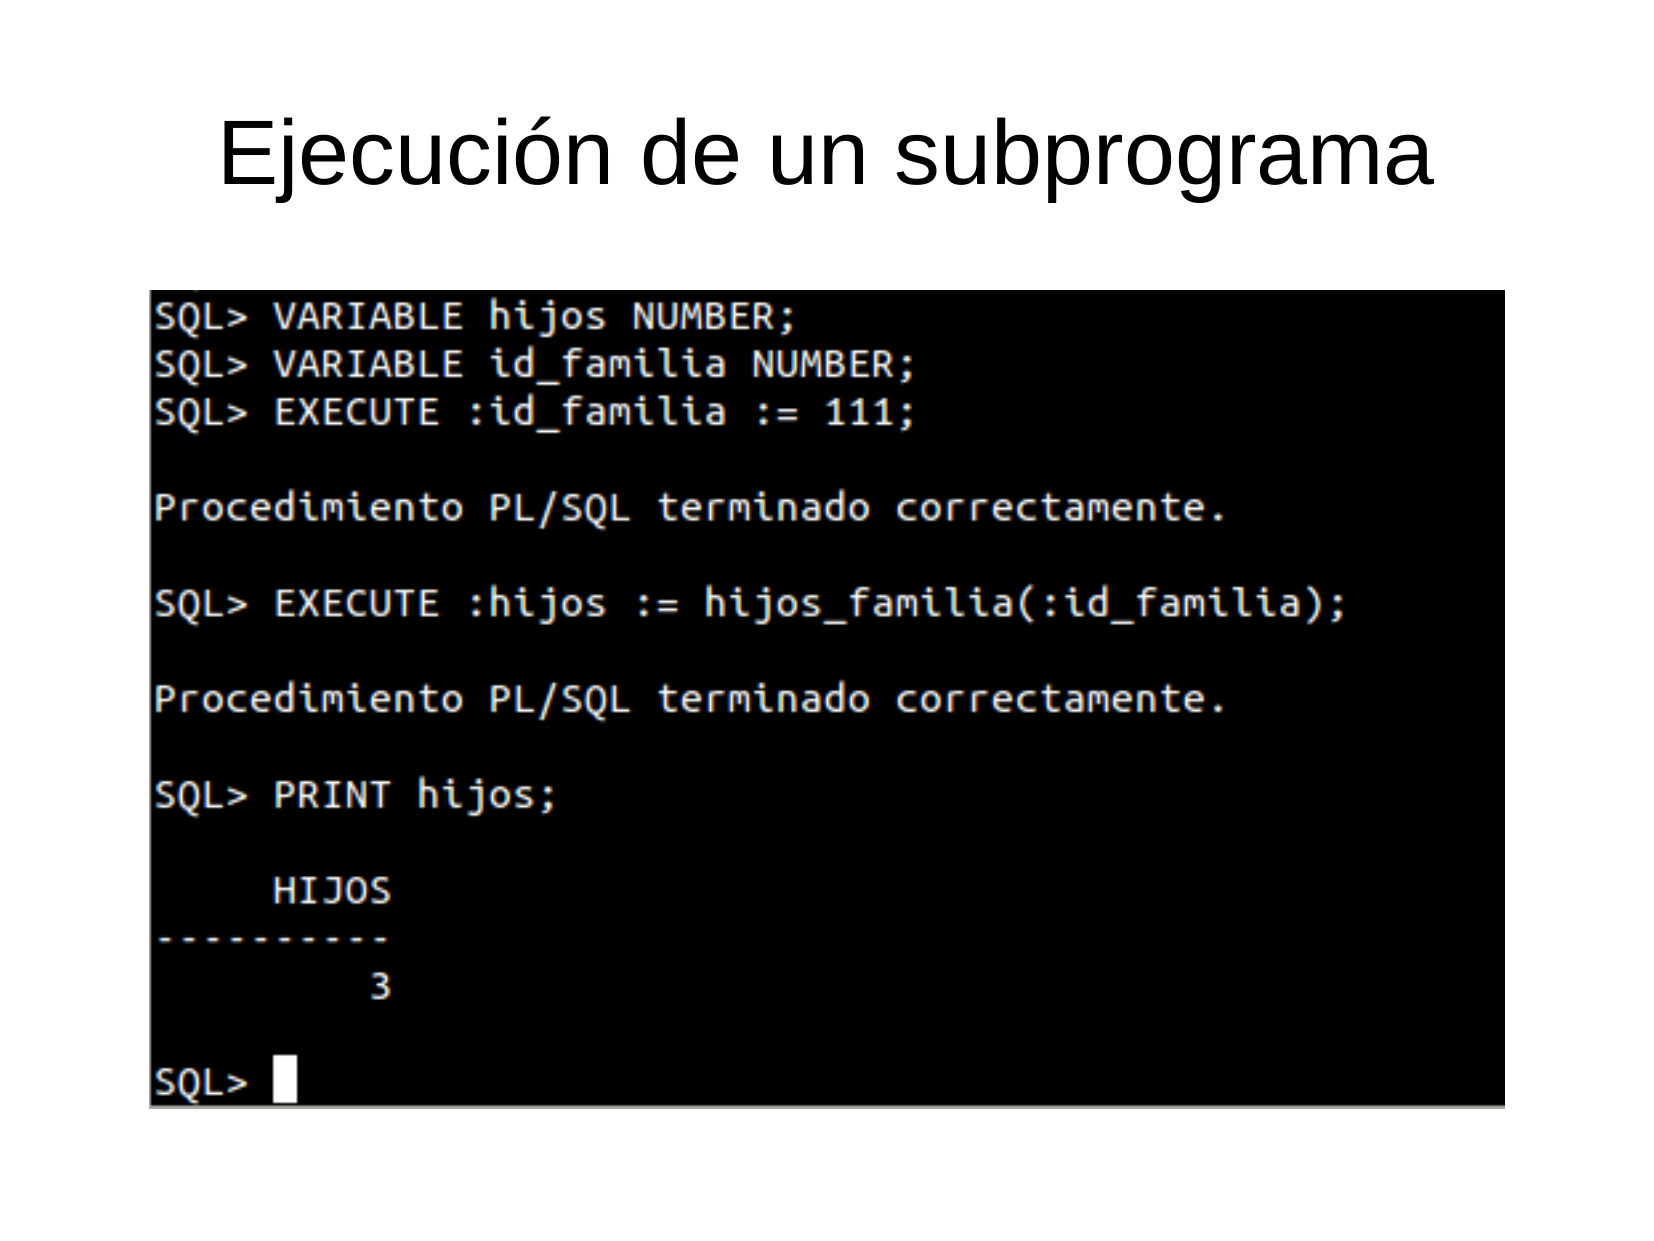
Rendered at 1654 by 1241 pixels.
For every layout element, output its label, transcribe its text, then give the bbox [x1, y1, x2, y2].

picture [149, 290, 1505, 1109]
title Ejecución de un subprograma [82, 49, 1571, 257]
